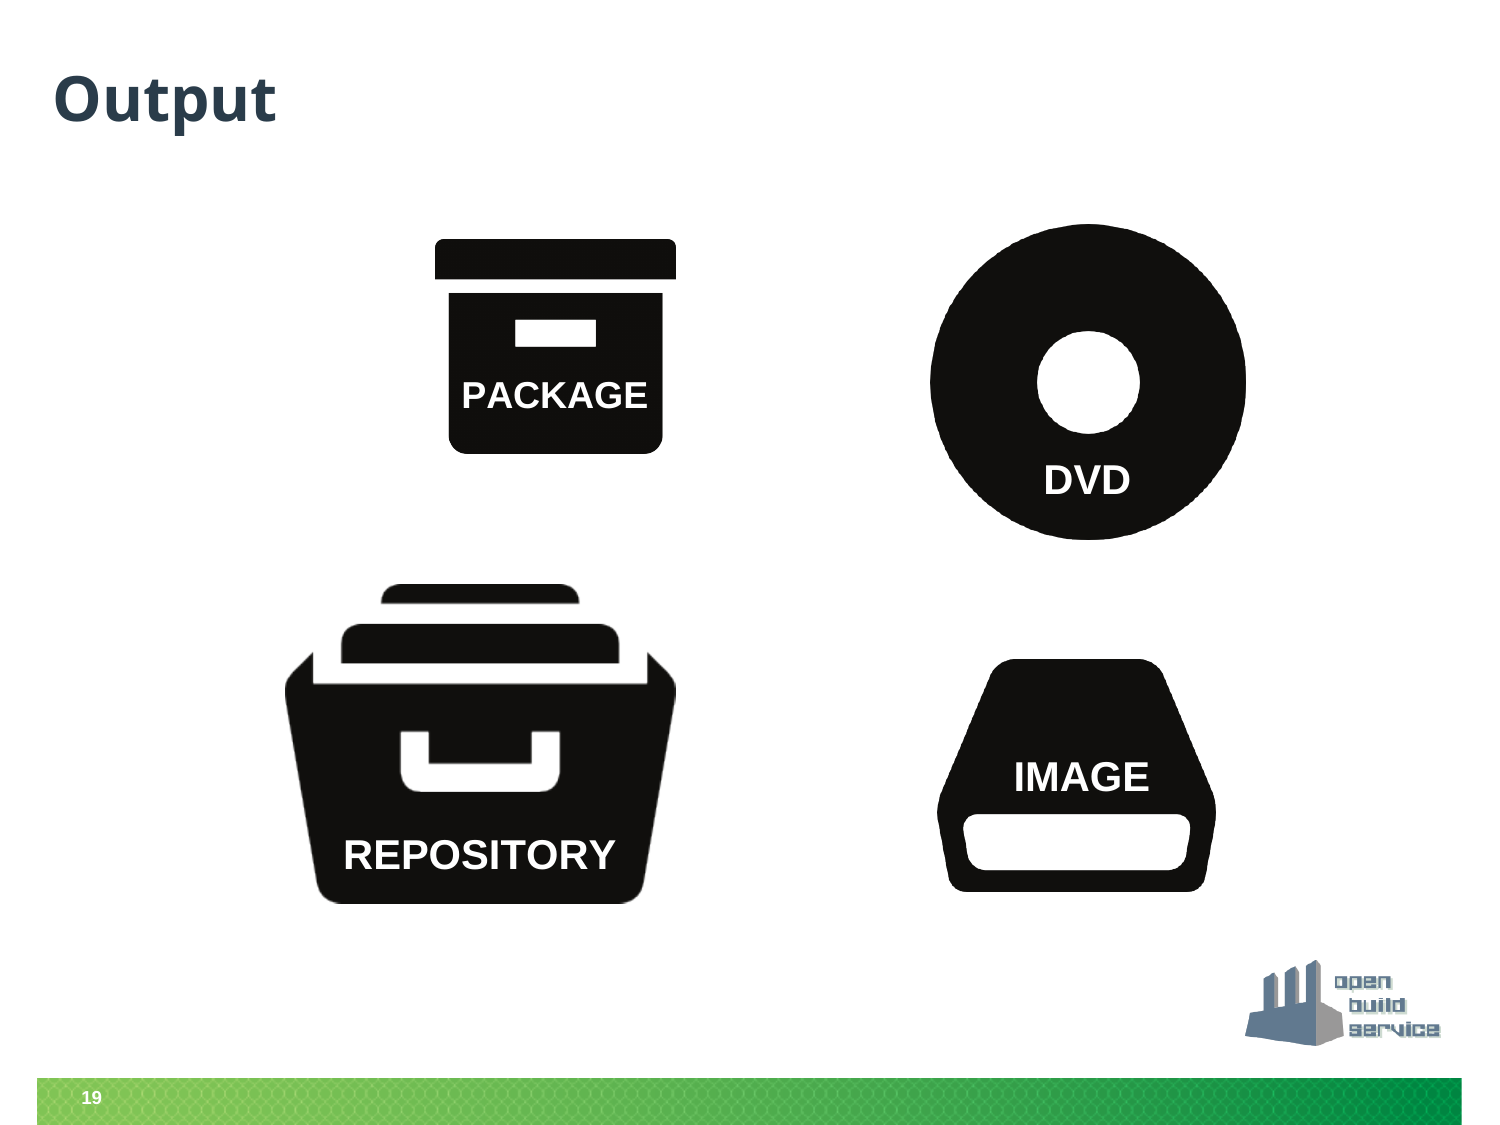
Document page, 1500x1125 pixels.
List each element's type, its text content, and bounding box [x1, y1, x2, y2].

picture [435, 239, 676, 454]
picture [37, 1078, 1462, 1125]
picture [1245, 960, 1441, 1046]
title Output [37, 51, 1388, 209]
picture [285, 584, 676, 904]
picture [930, 224, 1246, 540]
picture [937, 659, 1216, 892]
